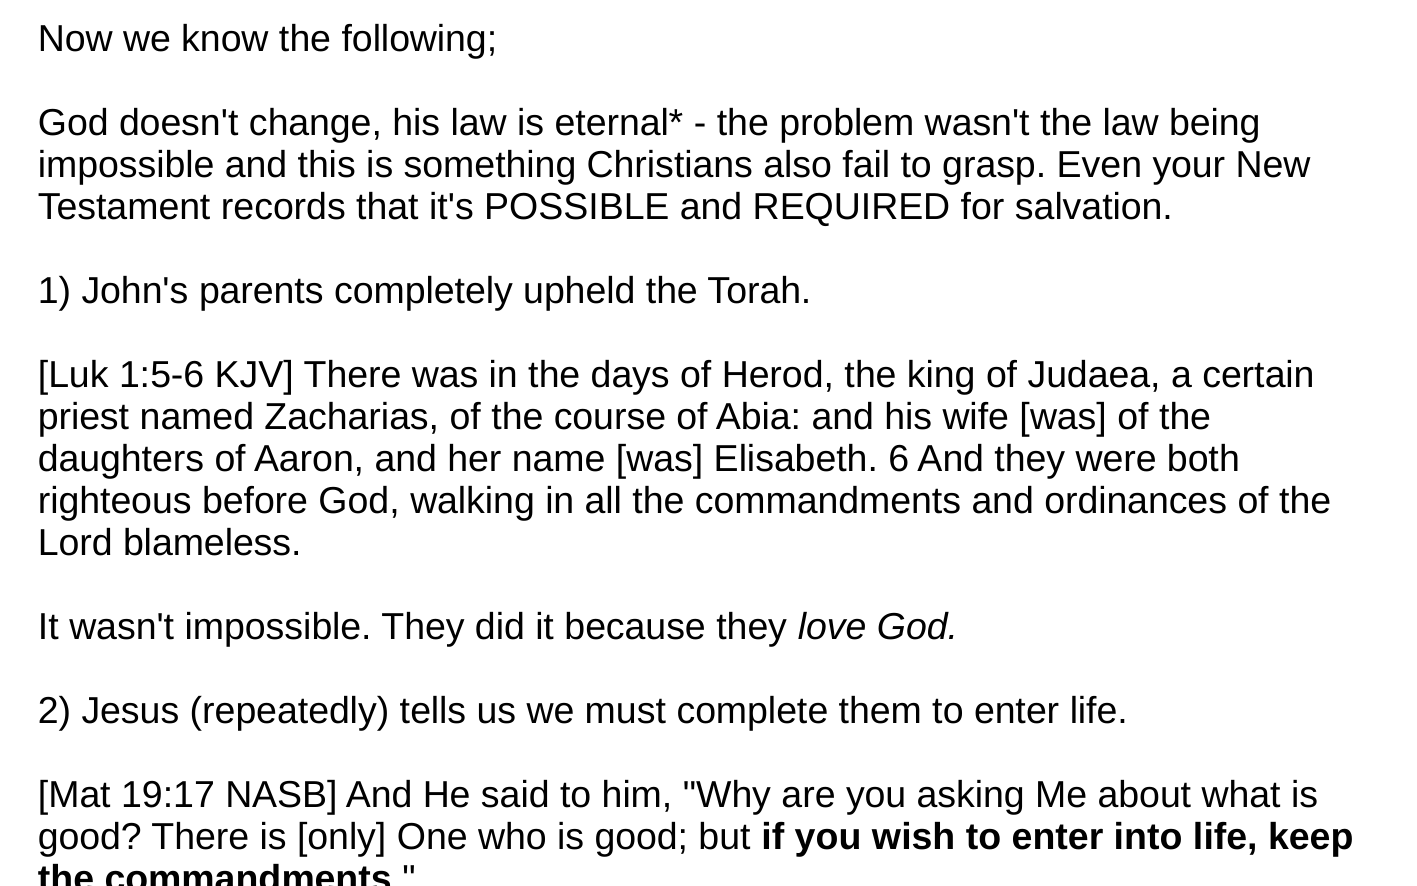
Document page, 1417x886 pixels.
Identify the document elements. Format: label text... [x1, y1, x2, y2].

text_box Now we know the following; God doesn't change, his law is eternal* - the problem wasn't the law being impossible and this is something Christians also fail to grasp. Even your New Testament records that it's POSSIBLE and REQUIRED for salvation. 1) John's parents completely upheld the Torah. [Luk 1:5-6 KJV] There was in the days of Herod, the king of Judaea, a certain priest named Zacharias, of the course of Abia: and his wife [was] of the daughters of Aaron, and her name [was] Elisabeth. 6 And they were both righteous before God, walking in all the commandments and ordinances of the Lord blameless. It wasn't impossible. They did it because they love God. 2) Jesus (repeatedly) tells us we must complete them to enter life. [Mat 19:17 NASB] And He said to him, "Why are you asking Me about what is good? There is [only] One who is good; but if you wish to enter into life, keep the commandments." This is but ONE example of where he explicitly says, "enter life, keep the commandments." Remember treatise 1. God changes not, Torah is perfect. (saving the soul) 3) The lawless are forsaking God - and God forsakes the lawless. [Pro 28:9 NKJV] One who turns away his ear from hearing the law, Even his prayer [is] an abomination. What spirit is hearing your prayers, if you turned your ear away from the law? He says your prayer are abominable. *(How did Abel know to sacrifice a sheep? How did Cain get convicted of murder? How did Noah know what is clean and unclean? How did they KNOW the Sabbath is important (Ex 16) before Yah gave the tablets?) [23, 9, 1396, 872]
